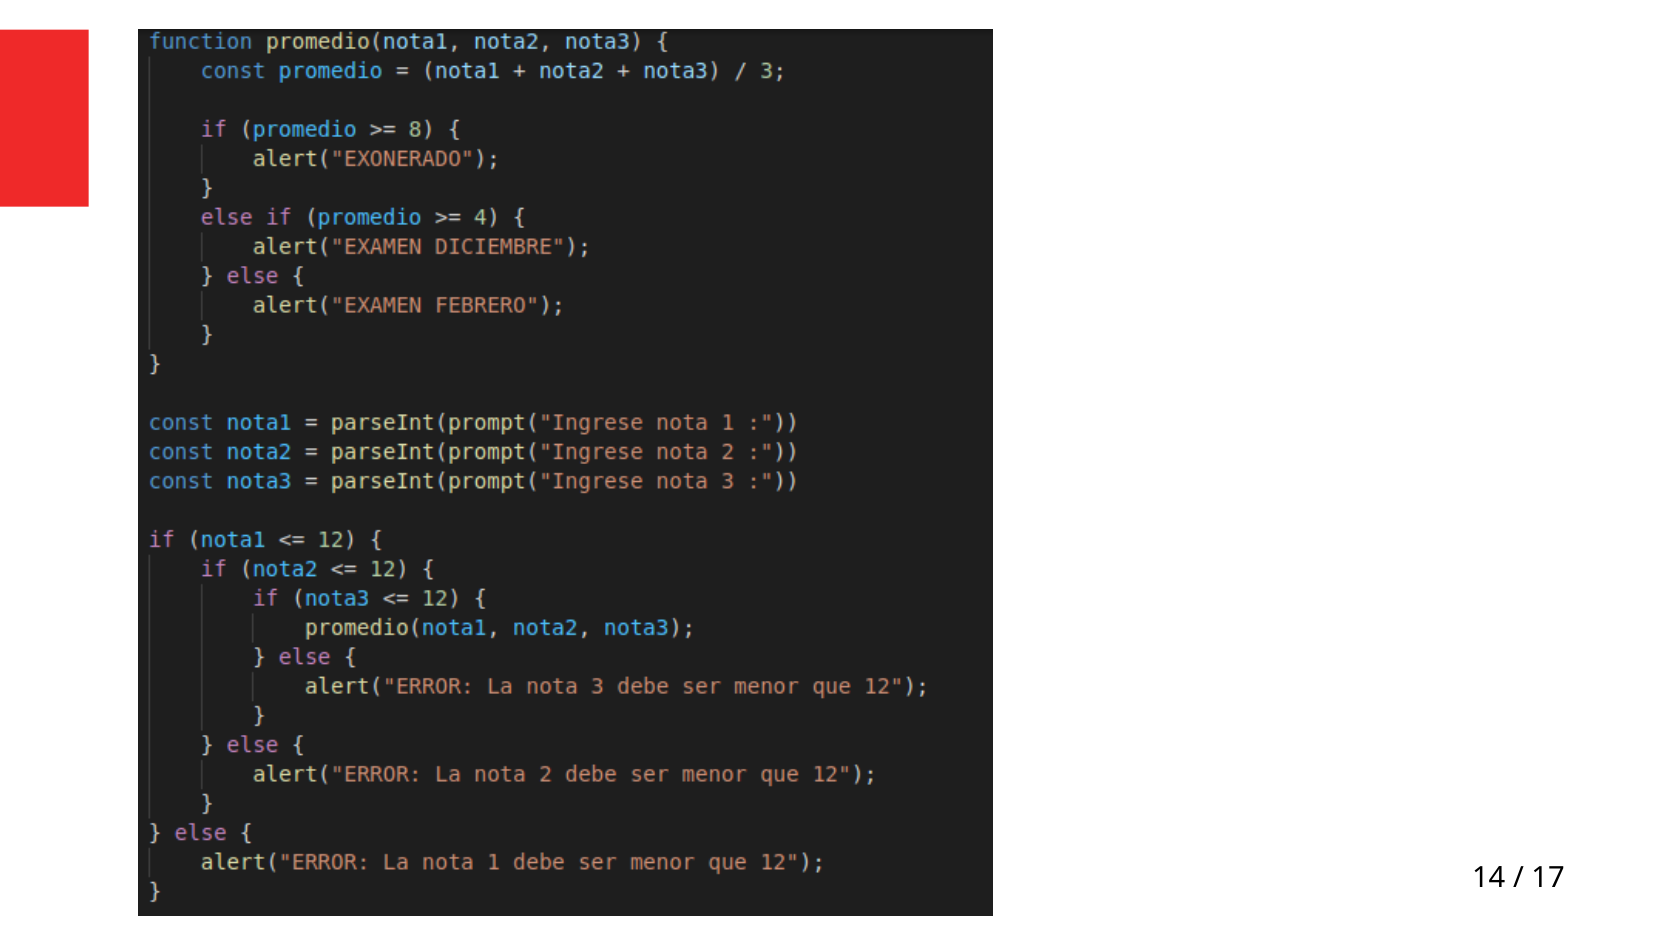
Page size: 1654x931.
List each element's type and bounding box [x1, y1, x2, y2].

picture [138, 29, 993, 916]
